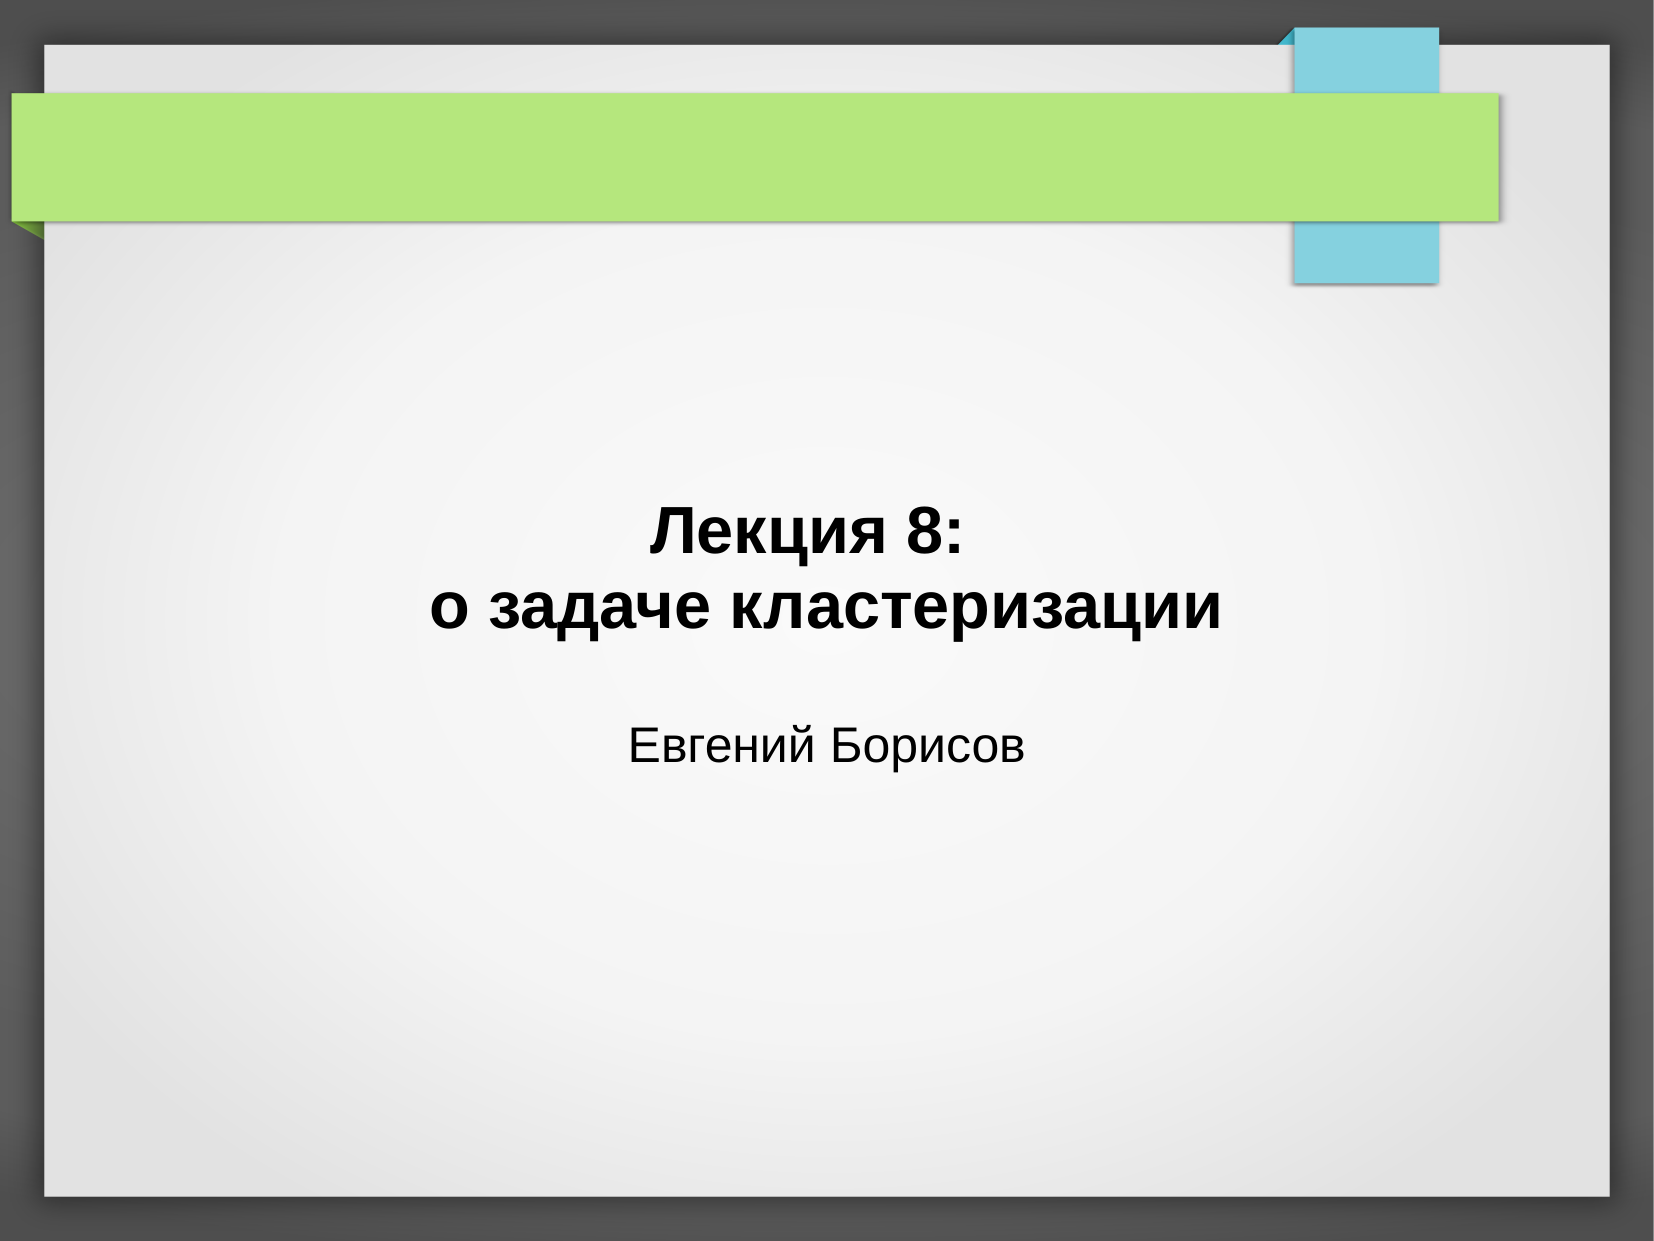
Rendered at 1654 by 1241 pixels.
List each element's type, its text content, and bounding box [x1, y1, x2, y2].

subtitle Лекция 8: о задаче кластеризации Евгений Борисов [82, 290, 1571, 1010]
picture [0, 0, 1654, 1241]
